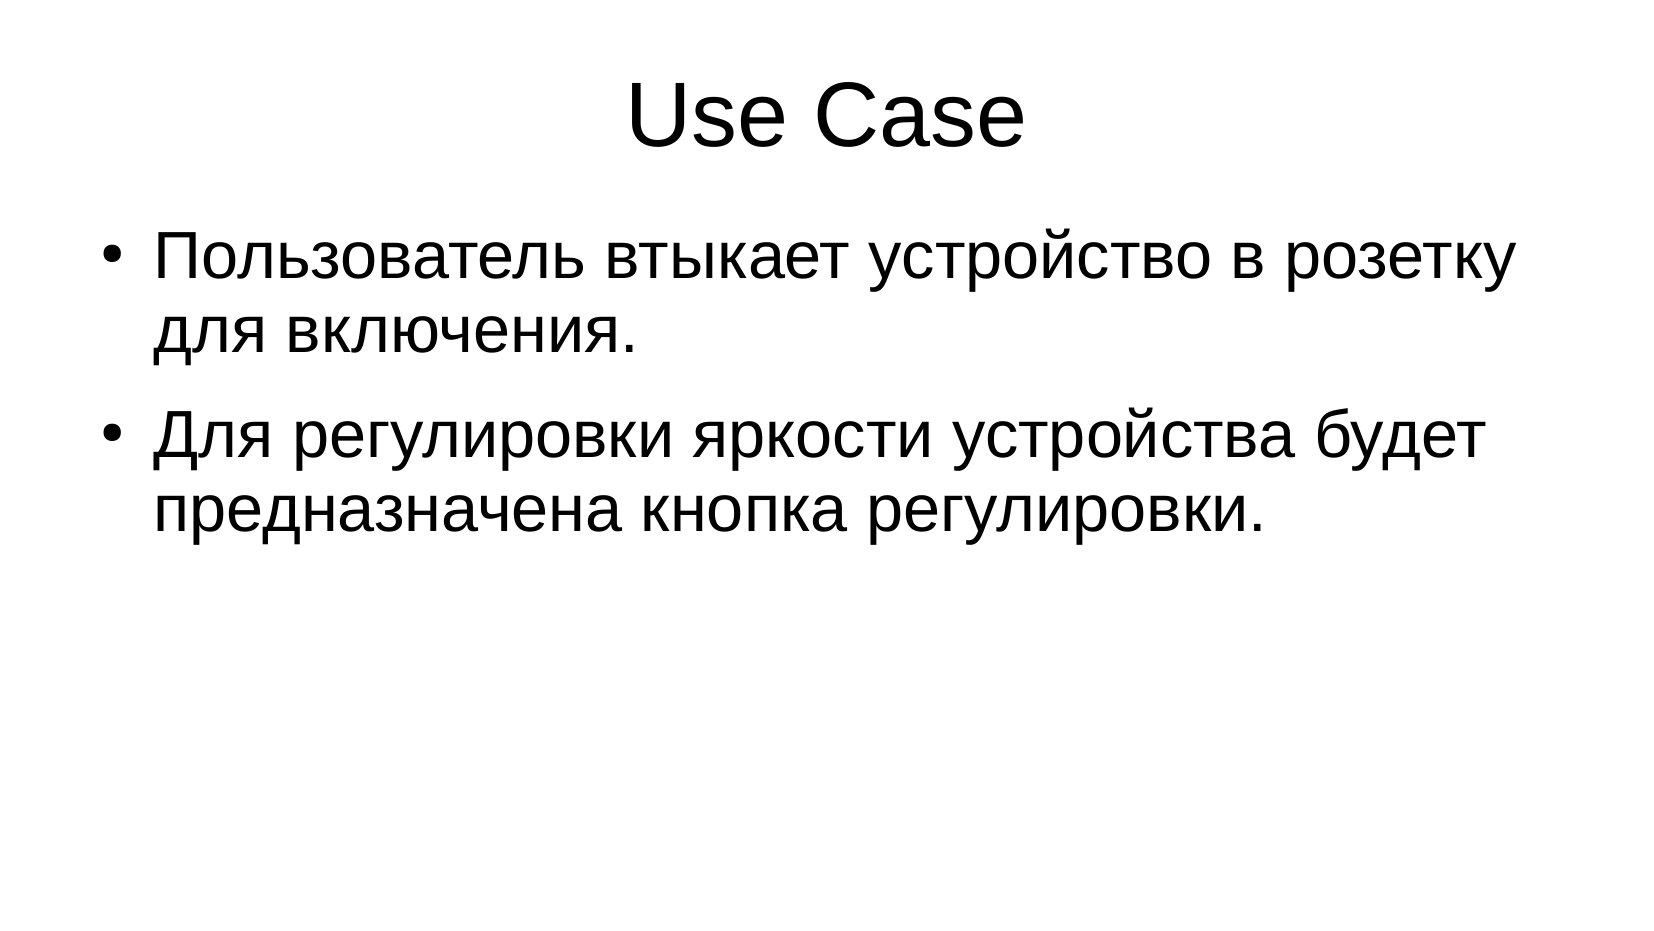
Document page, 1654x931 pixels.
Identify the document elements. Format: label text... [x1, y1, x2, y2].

title Use Case [82, 37, 1571, 193]
list Пользователь втыкает устройство в розетку для включения. Для регулировки яркости устройства будет предназначена кнопка регулировки. [82, 217, 1571, 758]
